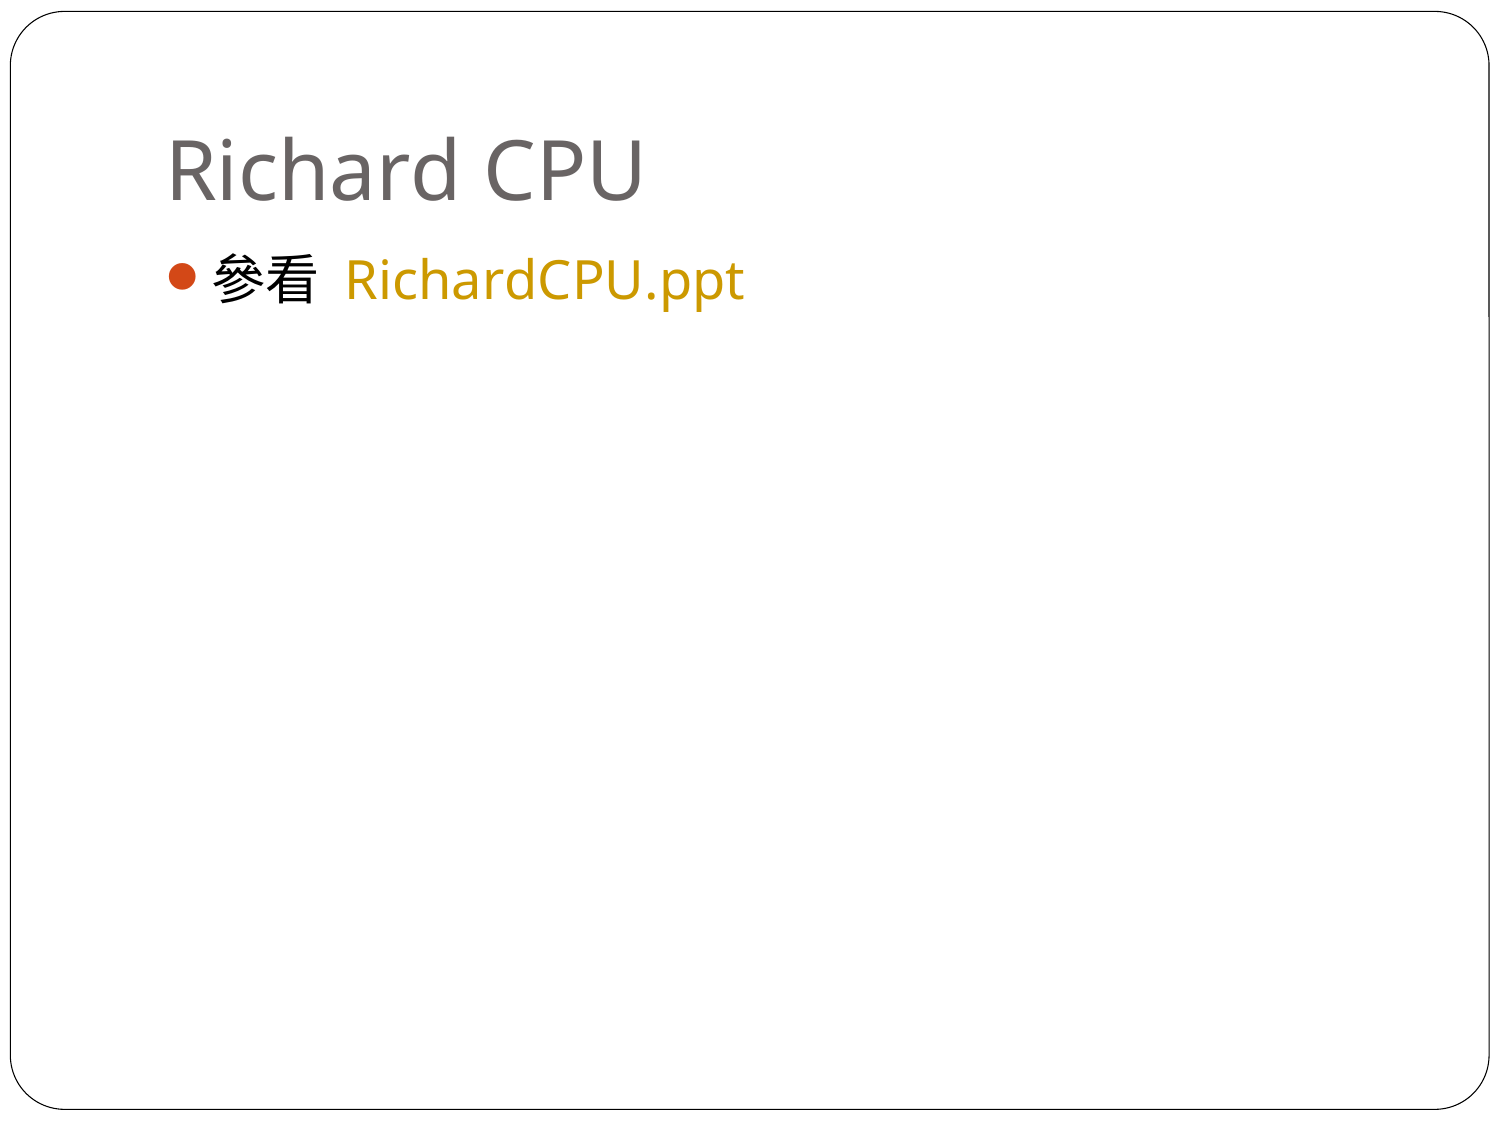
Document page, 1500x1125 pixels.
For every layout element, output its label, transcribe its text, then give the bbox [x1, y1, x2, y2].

list 參看 RichardCPU.ppt [150, 237, 1426, 988]
title Richard CPU [150, 44, 1426, 233]
